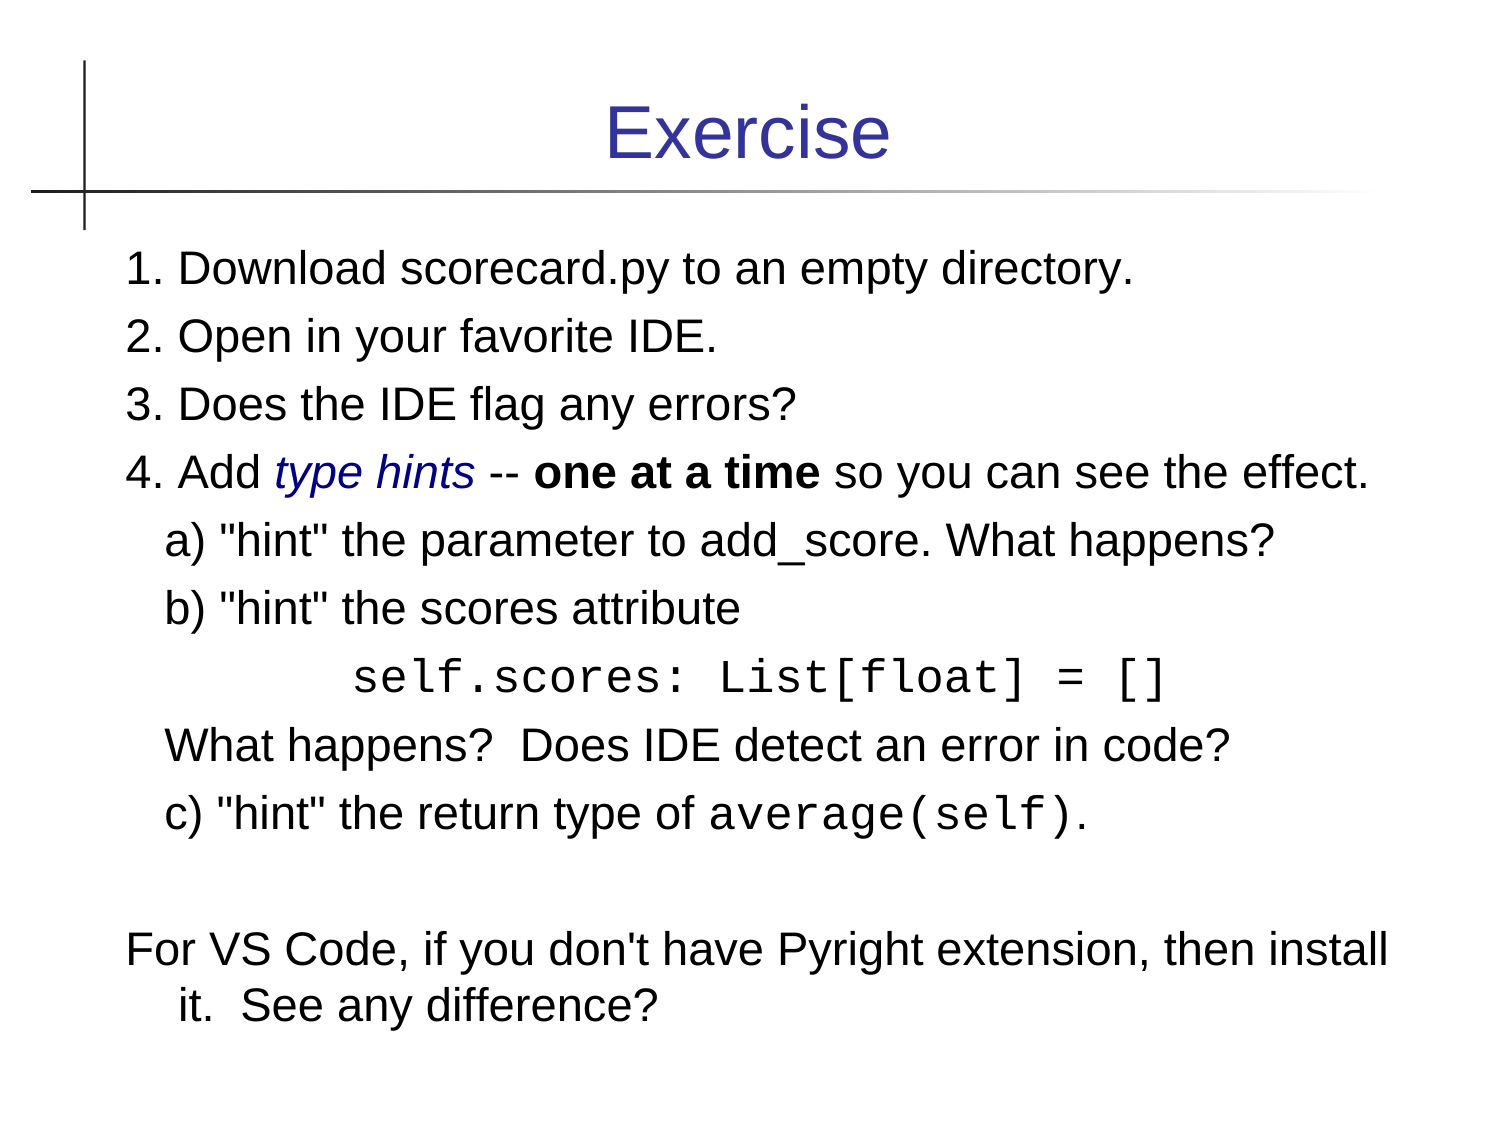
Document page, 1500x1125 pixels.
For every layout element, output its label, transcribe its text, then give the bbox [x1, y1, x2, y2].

title Exercise [100, 42, 1397, 182]
list 1. Download scorecard.py to an empty directory. 2. Open in your favorite IDE. 3. Does the IDE flag any errors? 4. Add type hints -- one at a time so you can see the effect. a) "hint" the parameter to add_score. What happens? b) "hint" the scores attribute self.scores: List[float] = [] What happens? Does IDE detect an error in code? c) "hint" the return type of average(self). For VS Code, if you don't have Pyright extension, then install it. See any difference? [110, 229, 1408, 1051]
